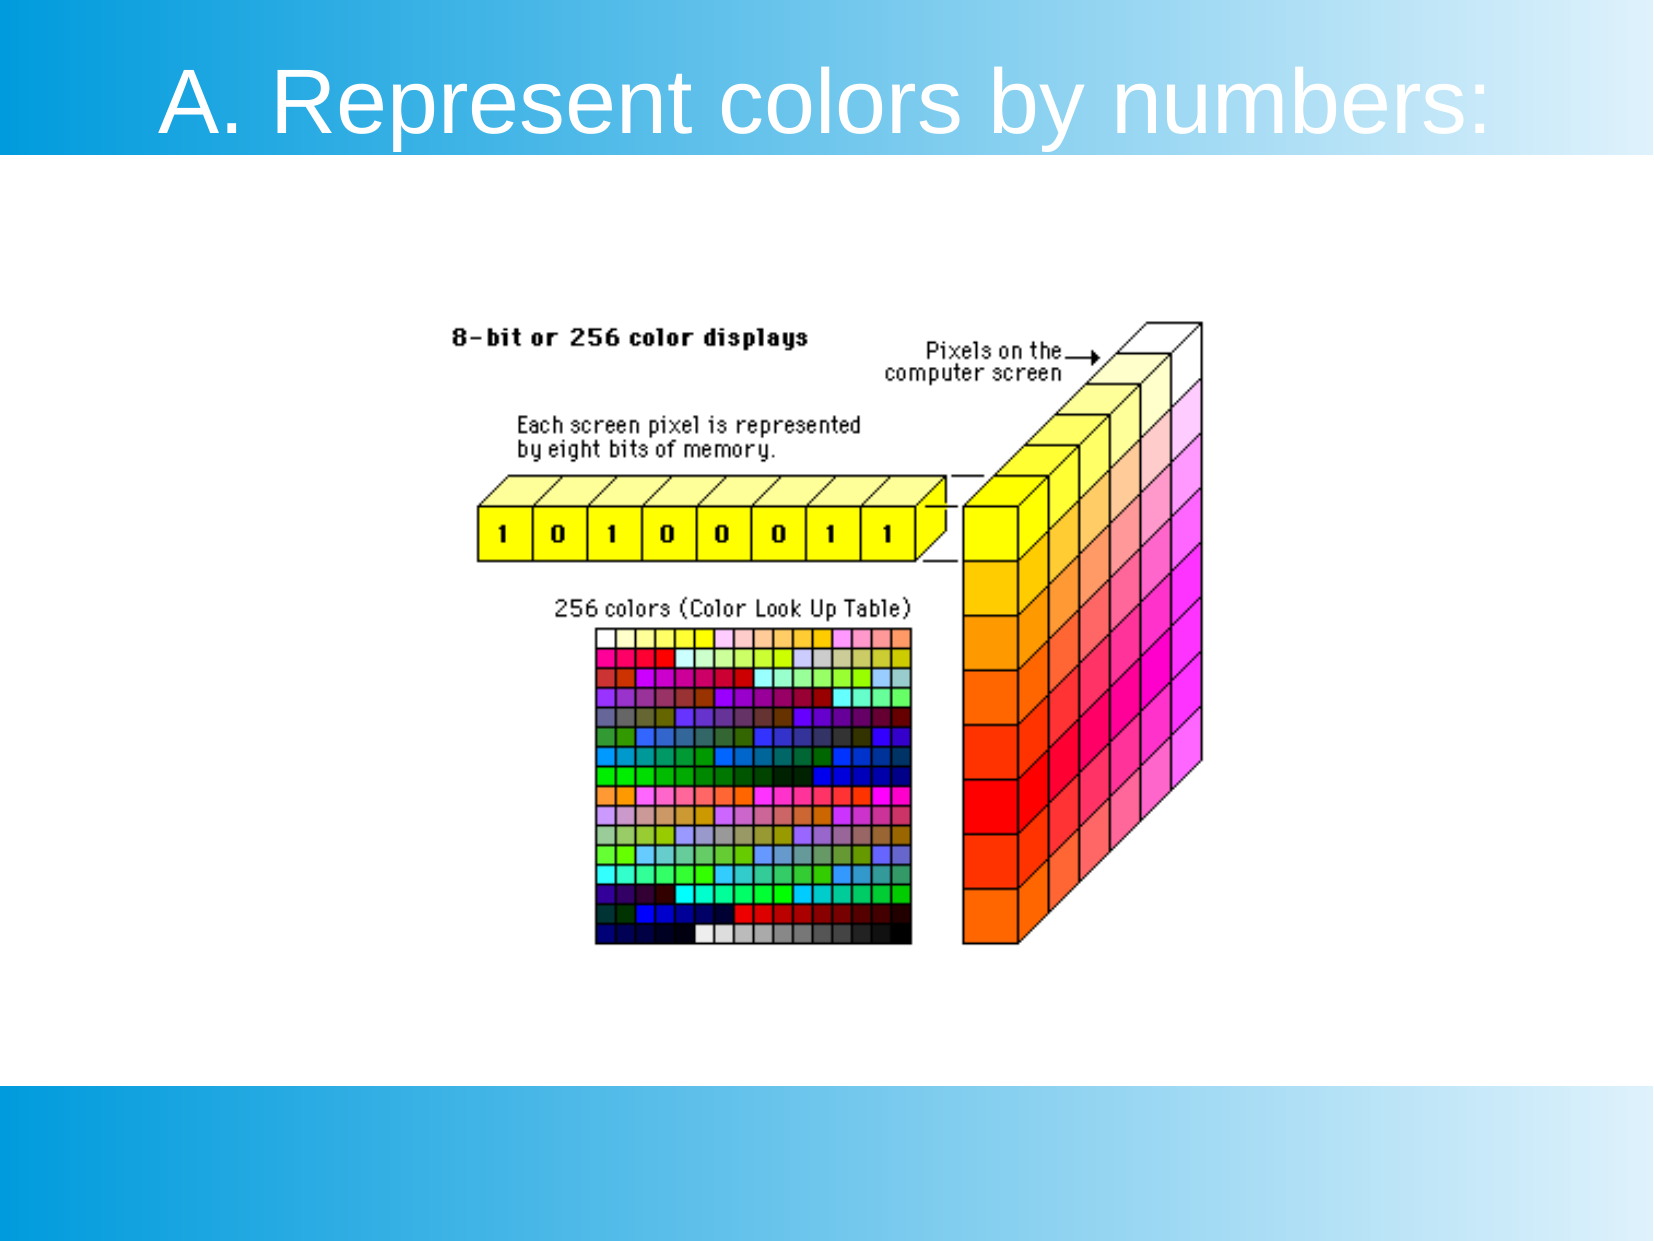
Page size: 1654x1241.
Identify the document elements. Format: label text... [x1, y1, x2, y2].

picture [353, 224, 1411, 1002]
title A. Represent colors by numbers: [82, 49, 1571, 155]
